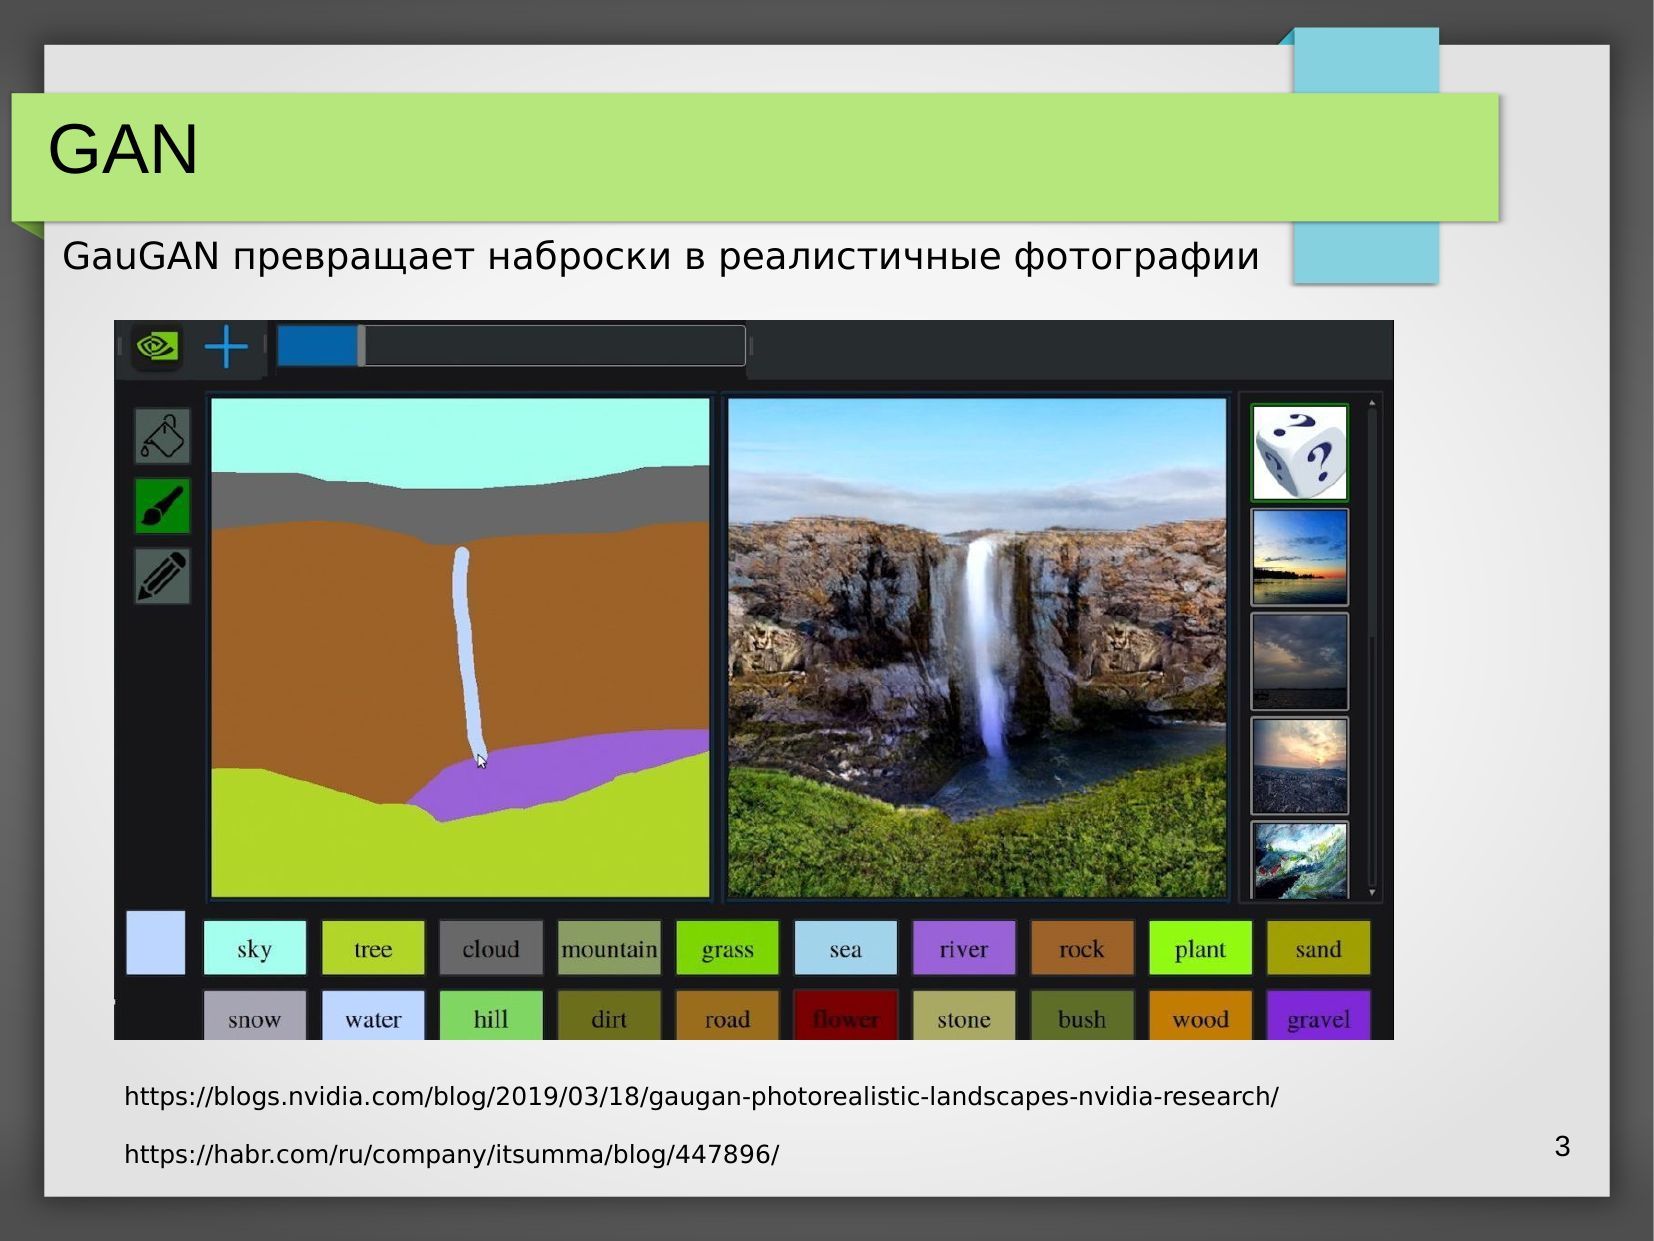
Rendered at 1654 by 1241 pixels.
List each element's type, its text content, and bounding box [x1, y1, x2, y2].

title GAN [47, 109, 1501, 189]
text_box https://blogs.nvidia.com/blog/2019/03/18/gaugan-photorealistic-landscapes-nvidia-research/ https://habr.com/ru/company/itsumma/blog/447896/ [109, 1074, 1371, 1178]
picture [0, 0, 1654, 1241]
text_box GauGAN превращает наброски в реалистичные фотографии [47, 227, 1477, 287]
